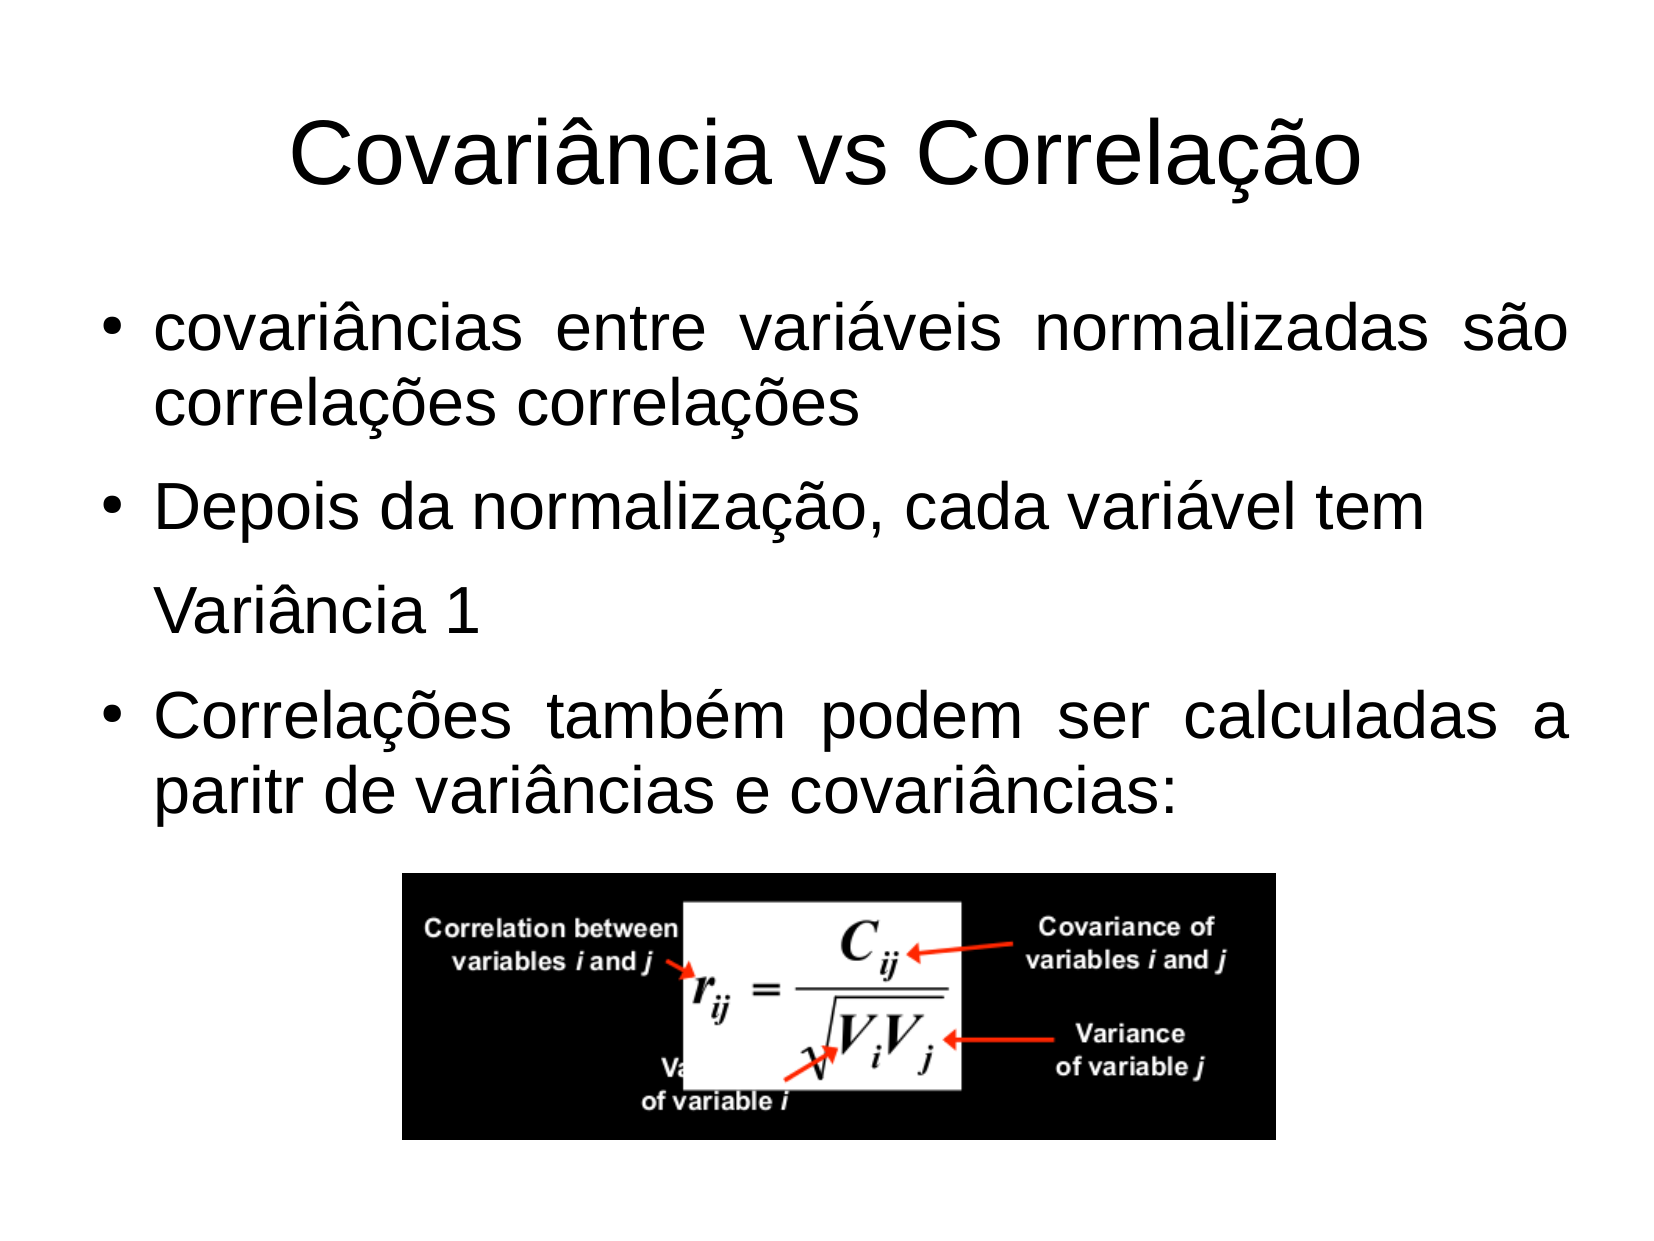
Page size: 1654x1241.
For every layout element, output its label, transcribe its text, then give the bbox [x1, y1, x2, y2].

picture [402, 873, 1276, 1140]
list covariâncias entre variáveis normalizadas são correlações correlações Depois da normalização, cada variável tem Variância 1 Correlações também podem ser calculadas a paritr de variâncias e covariâncias: [82, 290, 1571, 1010]
title Covariância vs Correlação [82, 49, 1571, 257]
